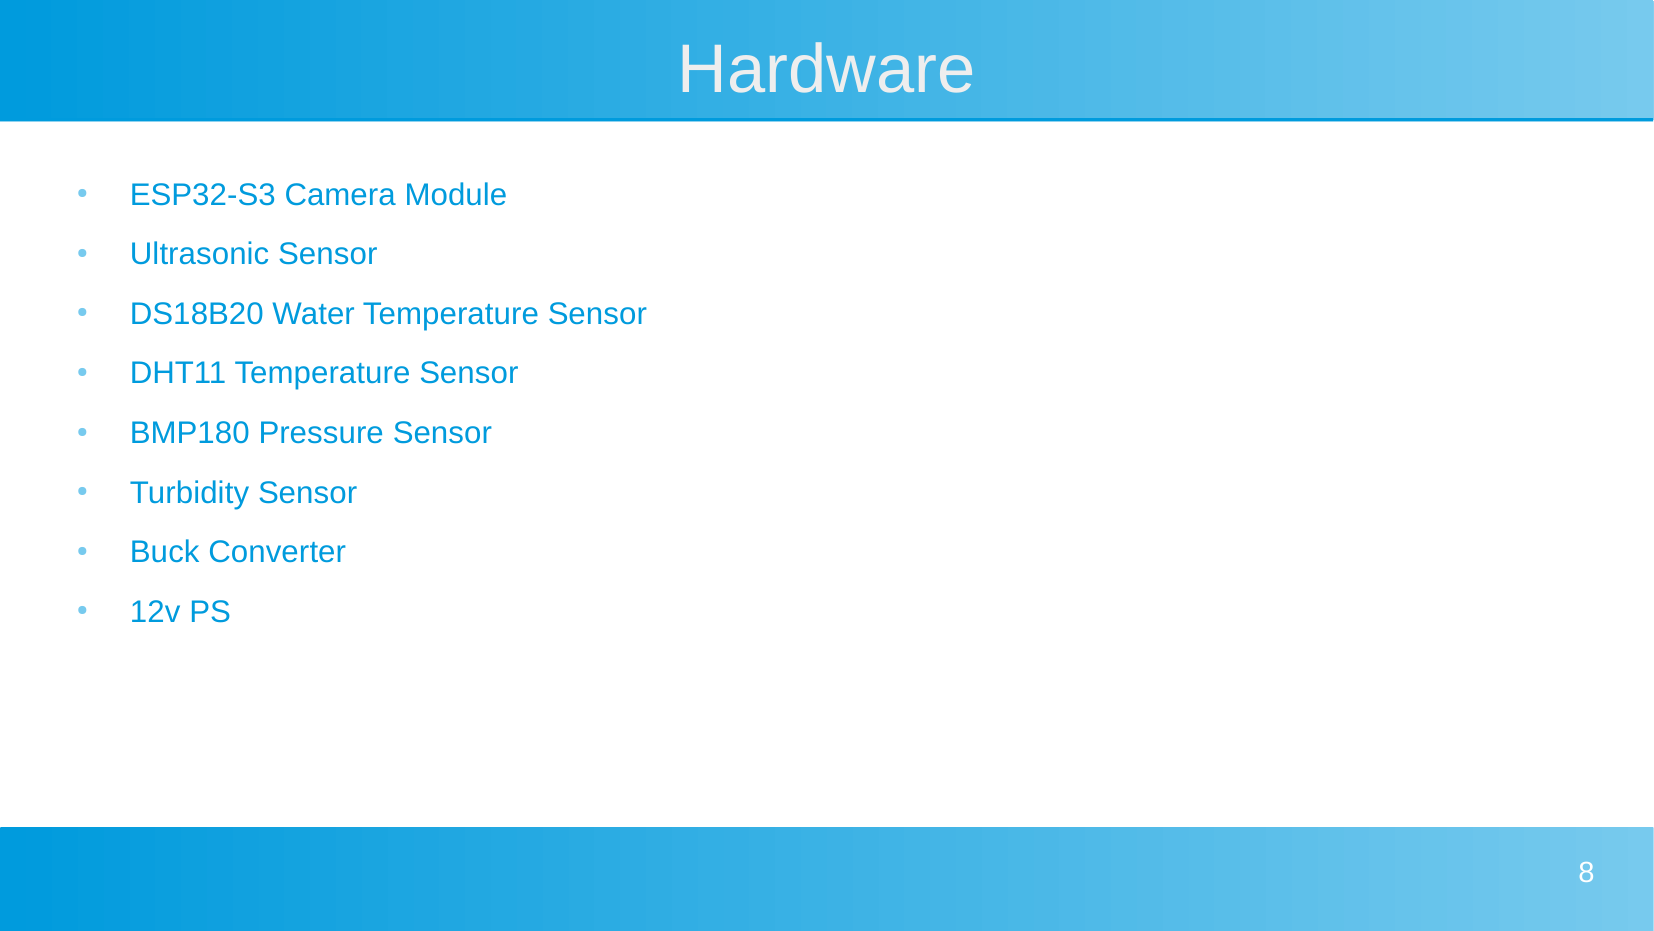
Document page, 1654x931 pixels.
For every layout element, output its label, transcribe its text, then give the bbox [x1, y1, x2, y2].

title Hardware [59, 29, 1595, 108]
list ESP32-S3 Camera Module Ultrasonic Sensor DS18B20 Water Temperature Sensor DHT11 Temperature Sensor BMP180 Pressure Sensor Turbidity Sensor Buck Converter 12v PS [59, 177, 1595, 768]
